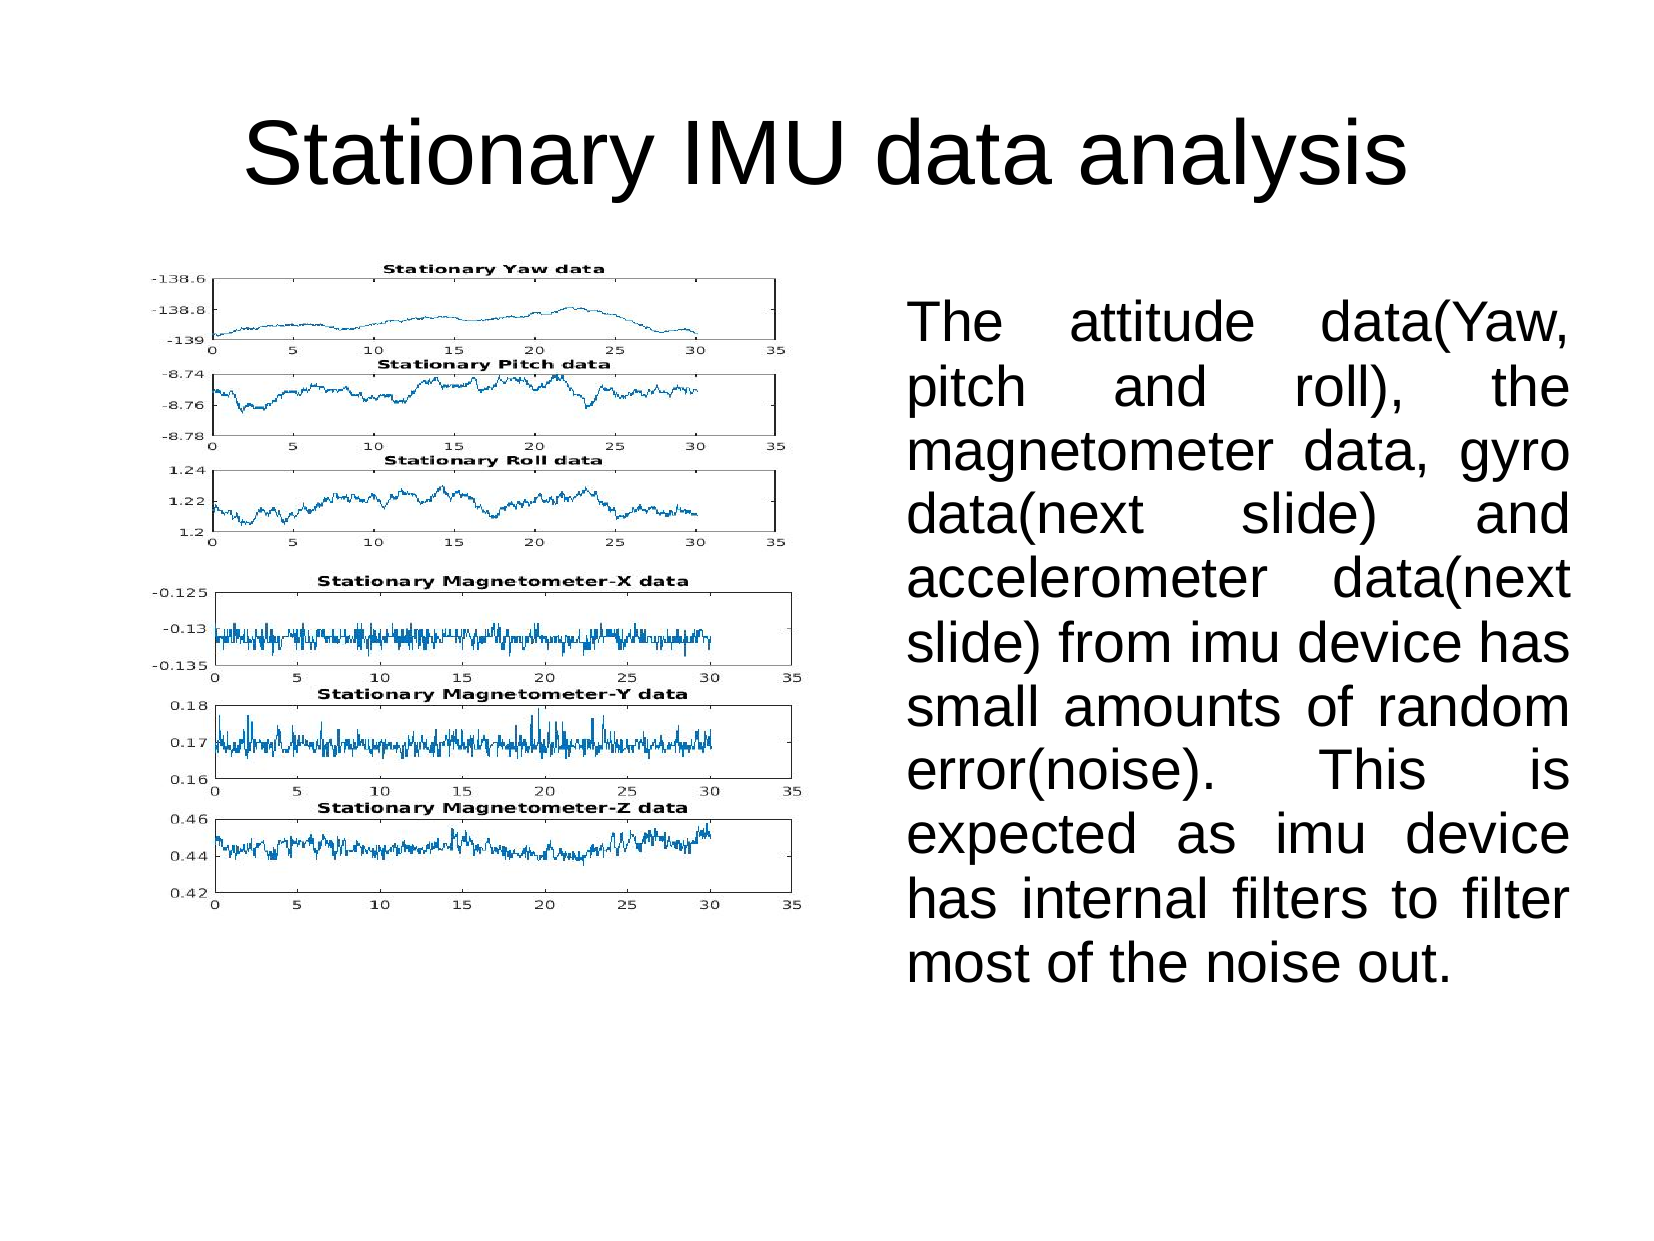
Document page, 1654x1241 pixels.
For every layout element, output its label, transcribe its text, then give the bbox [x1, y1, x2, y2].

title Stationary IMU data analysis [82, 49, 1571, 257]
picture [118, 247, 863, 934]
list The attitude data(Yaw, pitch and roll), the magnetometer data, gyro data(next slide) and accelerometer data(next slide) from imu device has small amounts of random error(noise). This is expected as imu device has internal filters to filter most of the noise out. [845, 290, 1572, 1010]
